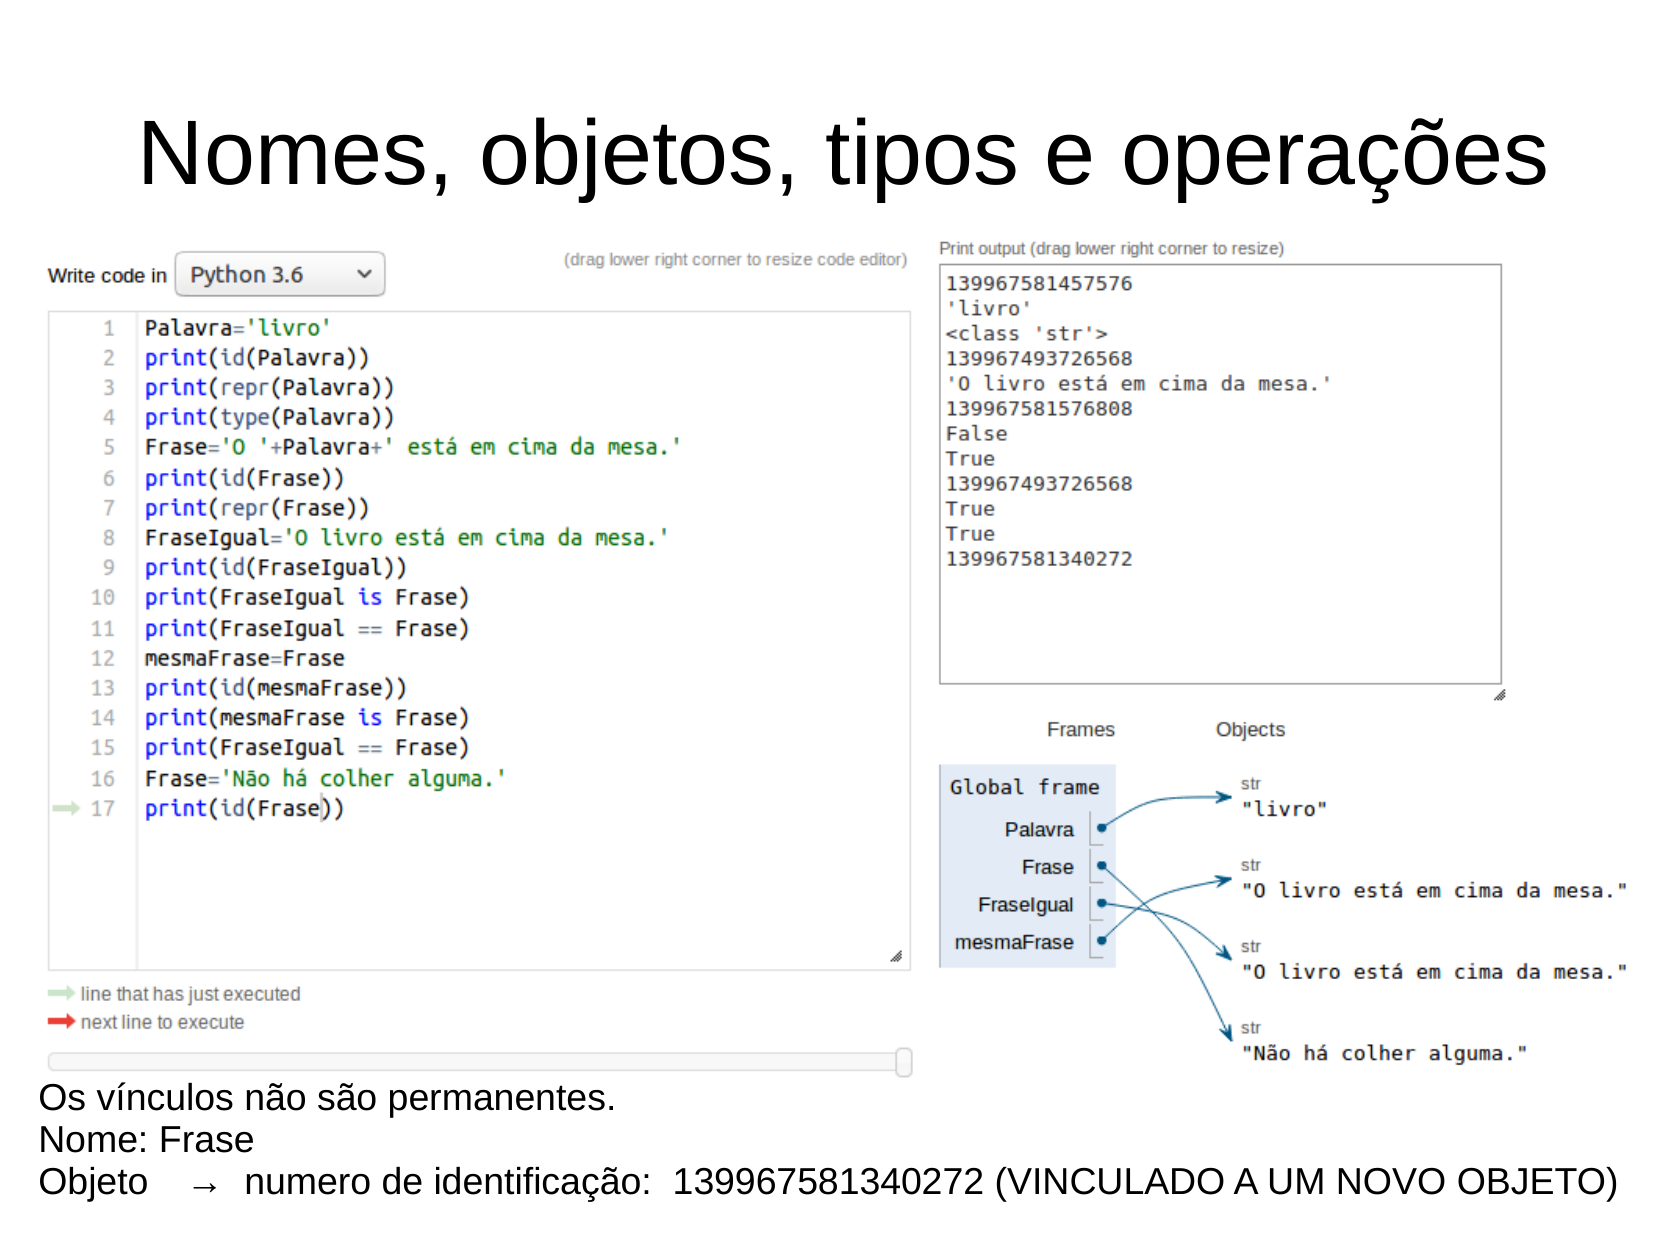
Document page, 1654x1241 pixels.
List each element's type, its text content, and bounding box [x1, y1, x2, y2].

text_box Os vínculos não são permanentes. Nome: Frase Objeto → numero de identificação: 139967581340272 (VINCULADO A UM NOVO OBJETO) [23, 1069, 1642, 1241]
picture [31, 228, 1654, 1087]
title Nomes, objetos, tipos e operações [82, 49, 1571, 228]
